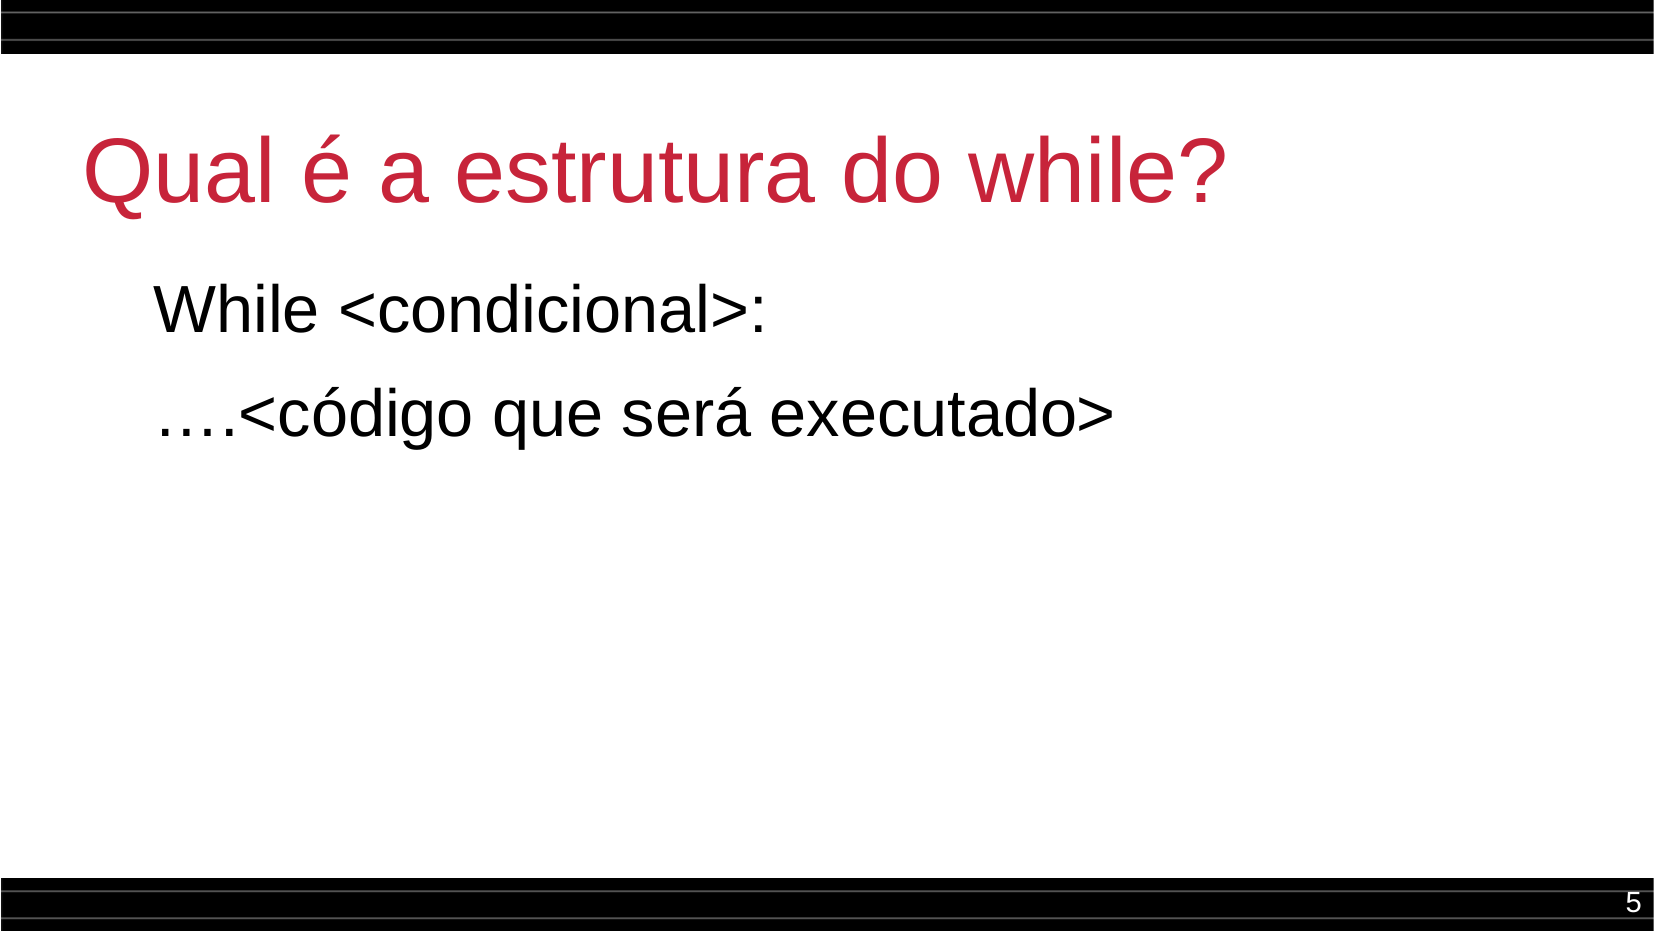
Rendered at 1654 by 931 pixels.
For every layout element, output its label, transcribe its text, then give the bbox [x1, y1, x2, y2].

picture [1, 878, 1654, 931]
list While <condicional>: ….<código que será executado> [82, 271, 1571, 758]
title Qual é a estrutura do while? [82, 92, 1571, 249]
picture [1, 0, 1654, 54]
